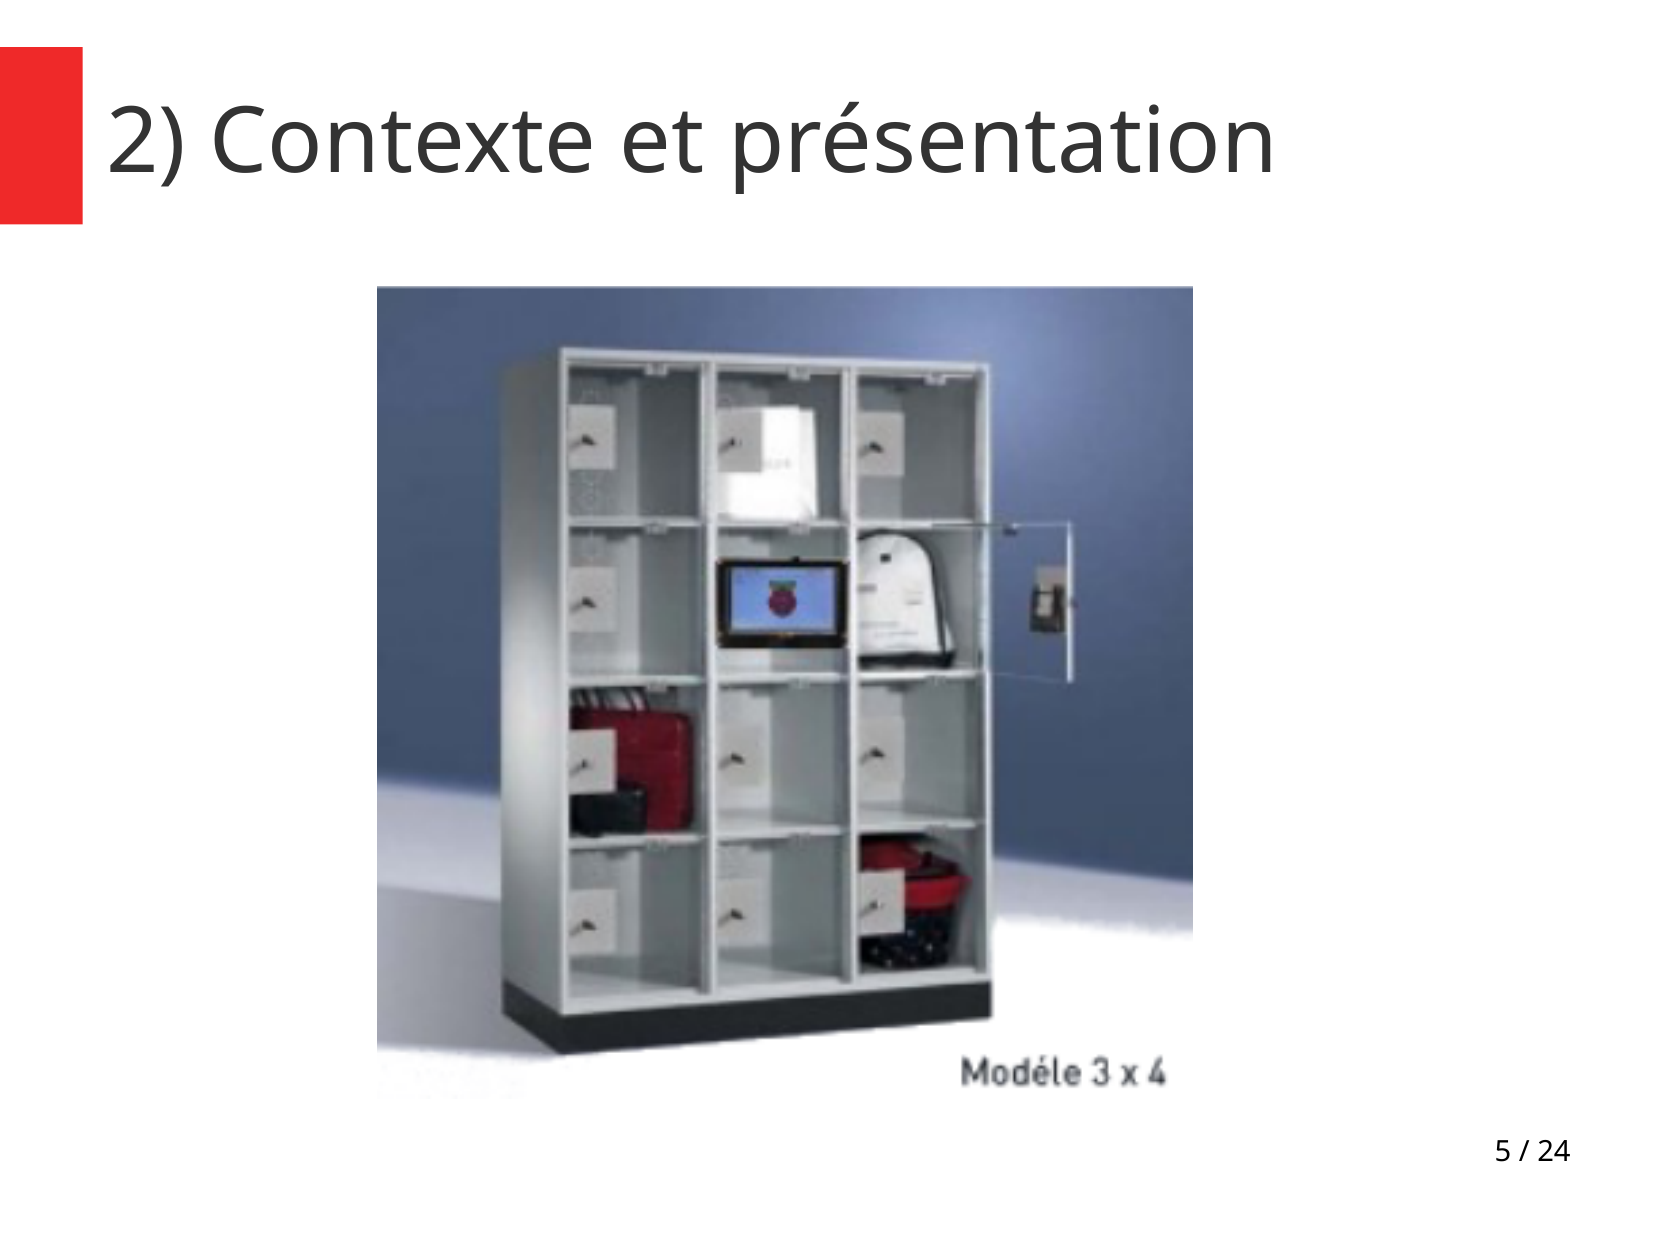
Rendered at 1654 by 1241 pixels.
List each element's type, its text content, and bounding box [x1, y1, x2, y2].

title 2) Contexte et présentation [106, 49, 1619, 225]
picture [377, 286, 1193, 1099]
